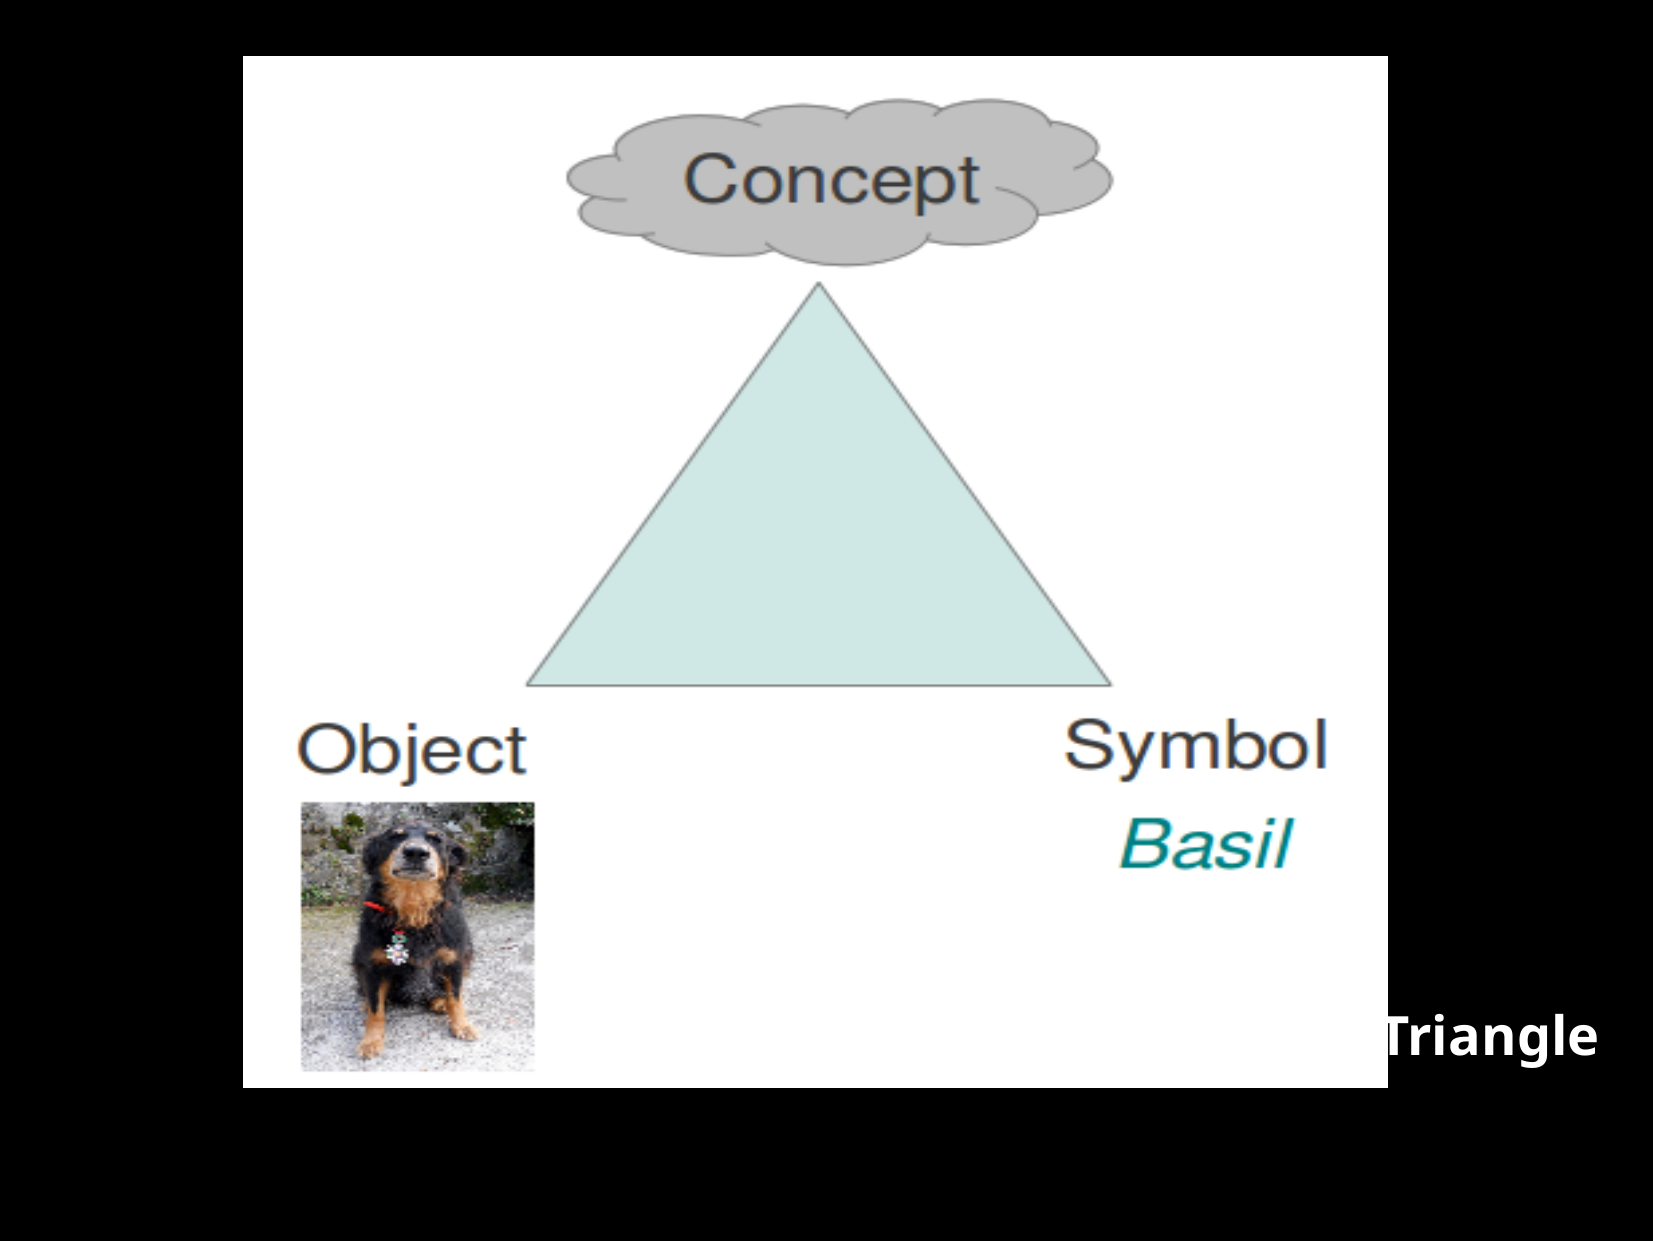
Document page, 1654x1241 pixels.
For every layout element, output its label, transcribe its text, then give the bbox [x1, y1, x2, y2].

subtitle Meaning Triangle [112, 56, 1601, 1200]
picture [243, 56, 1388, 1088]
